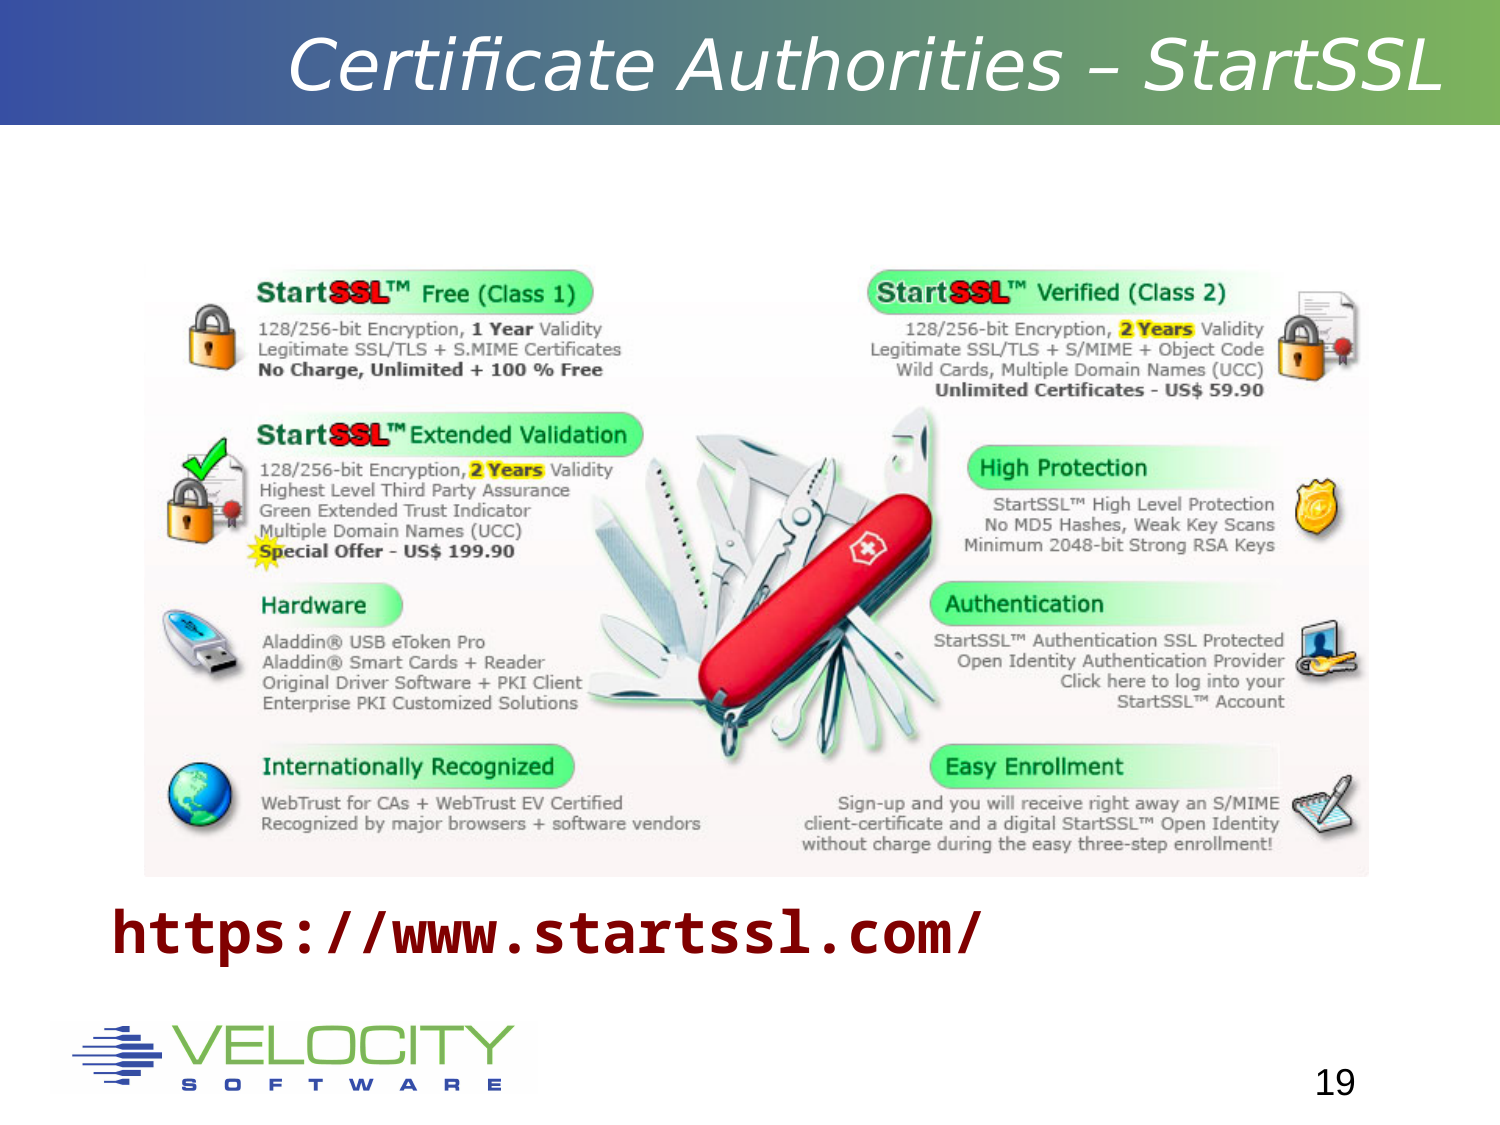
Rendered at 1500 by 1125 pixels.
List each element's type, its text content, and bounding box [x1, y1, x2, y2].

list https://www.startssl.com/ [70, 187, 1438, 973]
picture [144, 251, 1369, 877]
title Certificate Authorities – StartSSL [62, 12, 1463, 113]
picture [50, 1021, 538, 1094]
